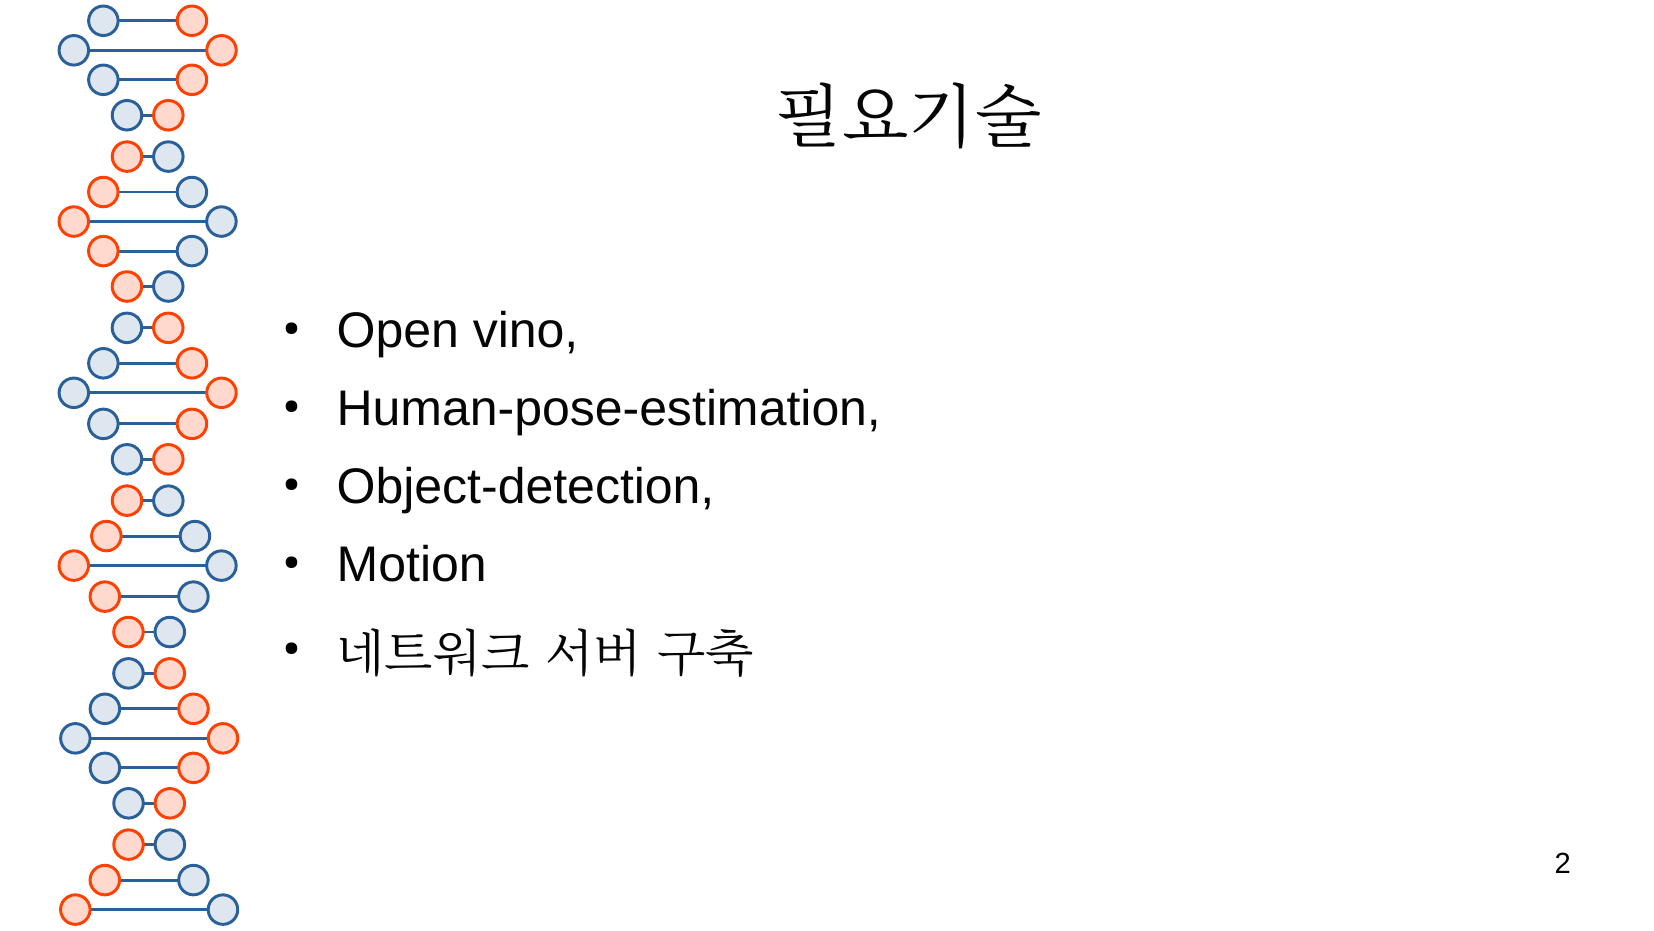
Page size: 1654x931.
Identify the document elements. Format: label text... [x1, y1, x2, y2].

title 필요기술 [265, 35, 1595, 189]
list Open vino, Human-pose-estimation, Object-detection, Motion 네트워크 서버 구축 [265, 224, 1595, 764]
